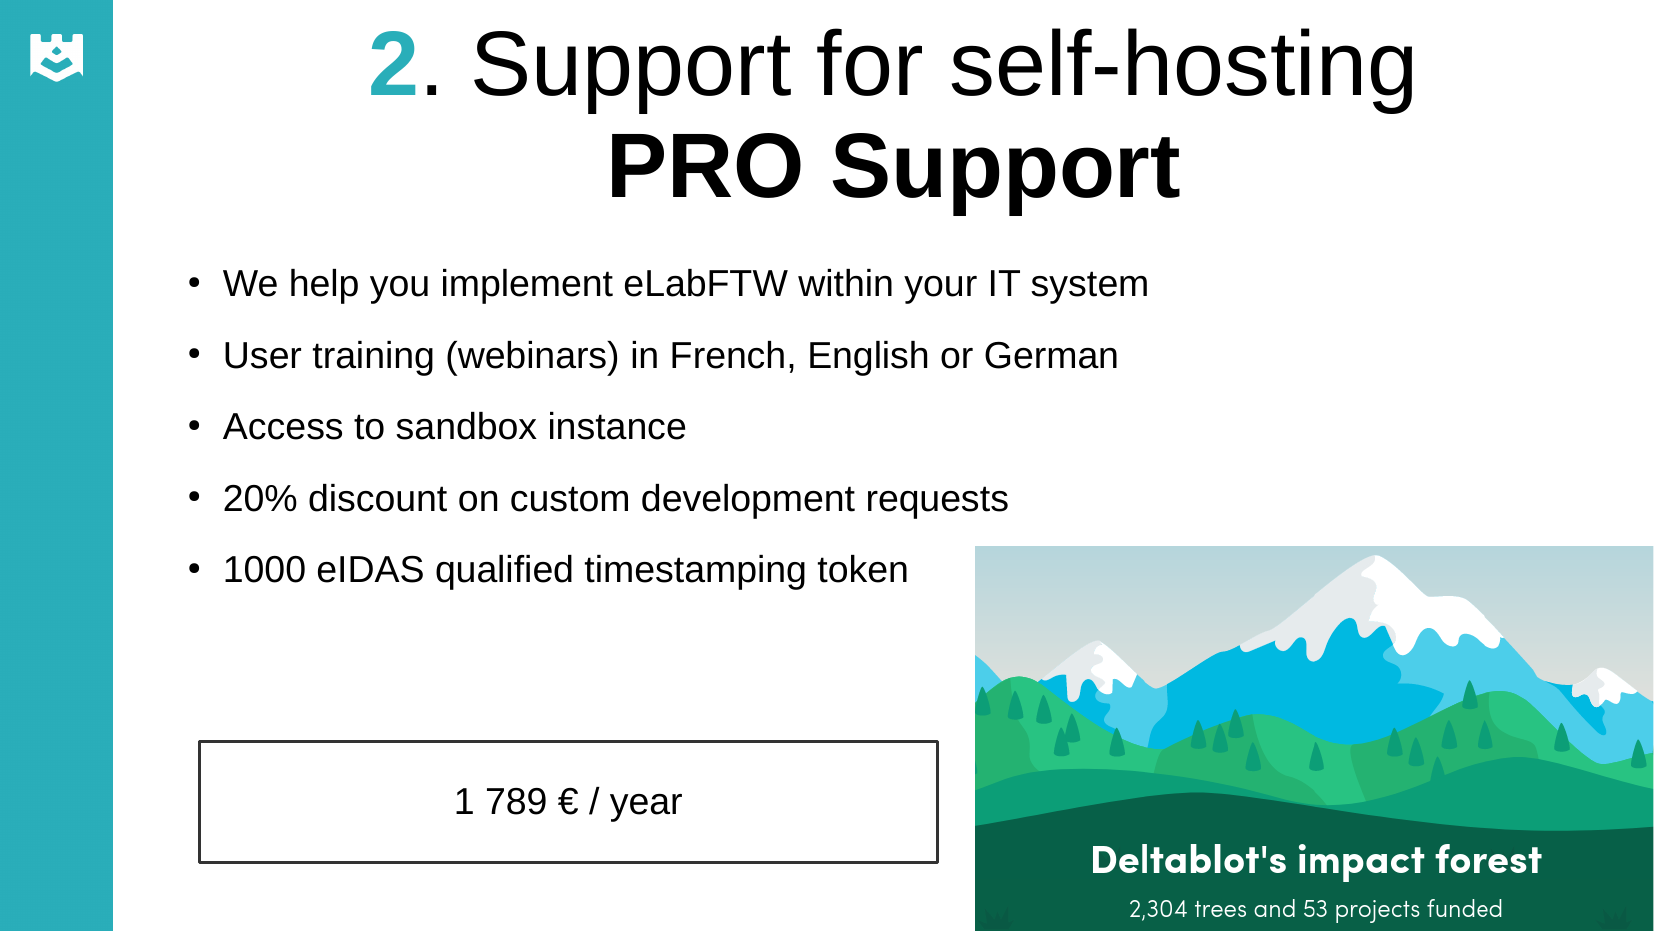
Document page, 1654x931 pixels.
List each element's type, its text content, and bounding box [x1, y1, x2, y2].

picture [975, 713, 1654, 931]
title 2. Support for self-hosting PRO Support [150, 12, 1639, 218]
picture [0, 0, 113, 931]
list We help you implement eLabFTW within your IT system User training (webinars) in French, English or German Access to sandbox instance 20% discount on custom development requests 1000 eIDAS qualified timestamping token [187, 262, 1654, 713]
list 1 789 € / year [199, 741, 938, 863]
